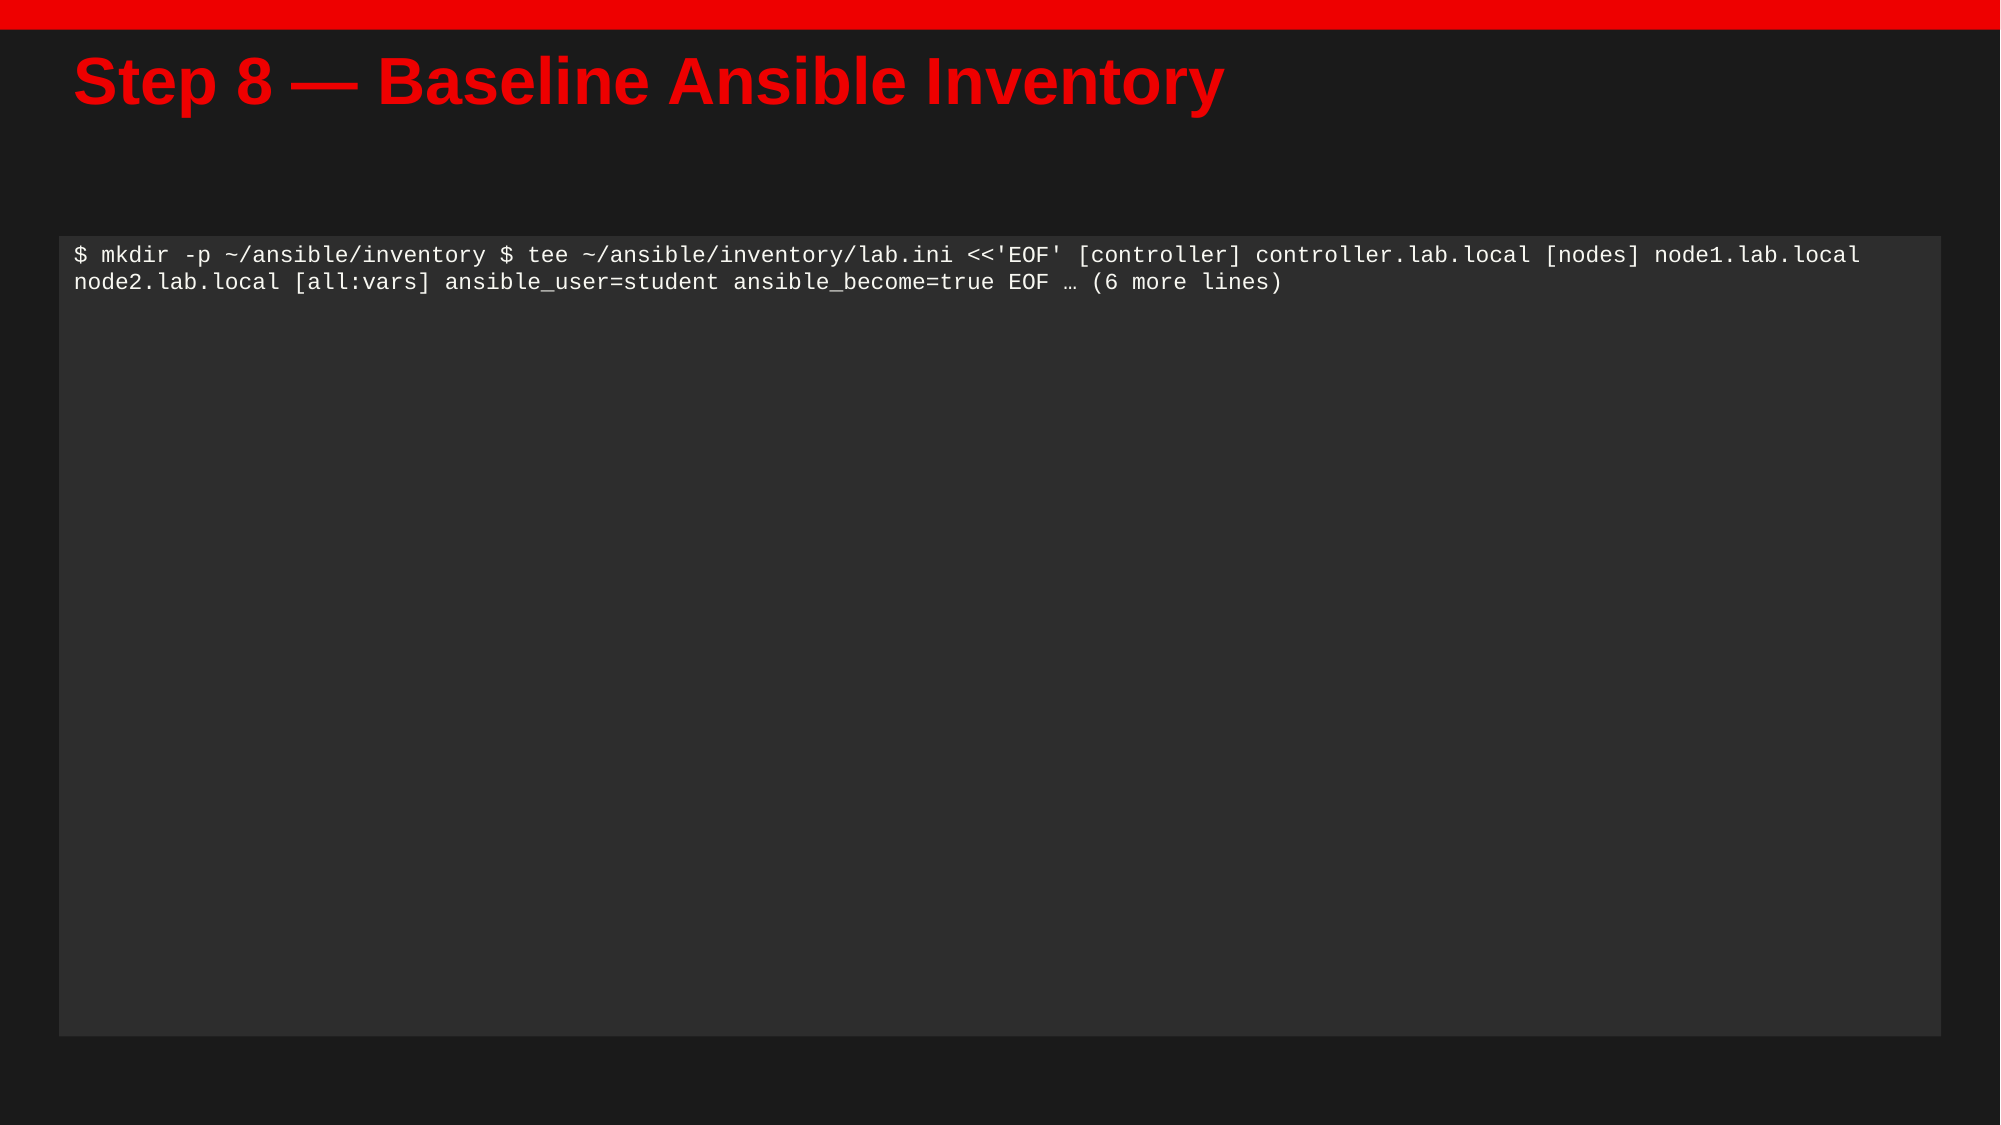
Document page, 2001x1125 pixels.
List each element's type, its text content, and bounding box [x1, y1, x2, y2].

text_box [0, 0, 2001, 30]
text_box $ mkdir -p ~/ansible/inventory $ tee ~/ansible/inventory/lab.ini <<'EOF' [controller] controller.lab.local [nodes] node1.lab.local node2.lab.local [all:vars] ansible_user=student ansible_become=true EOF … (6 more lines) [59, 236, 1942, 1037]
text_box Step 8 — Baseline Ansible Inventory [59, 36, 1942, 208]
